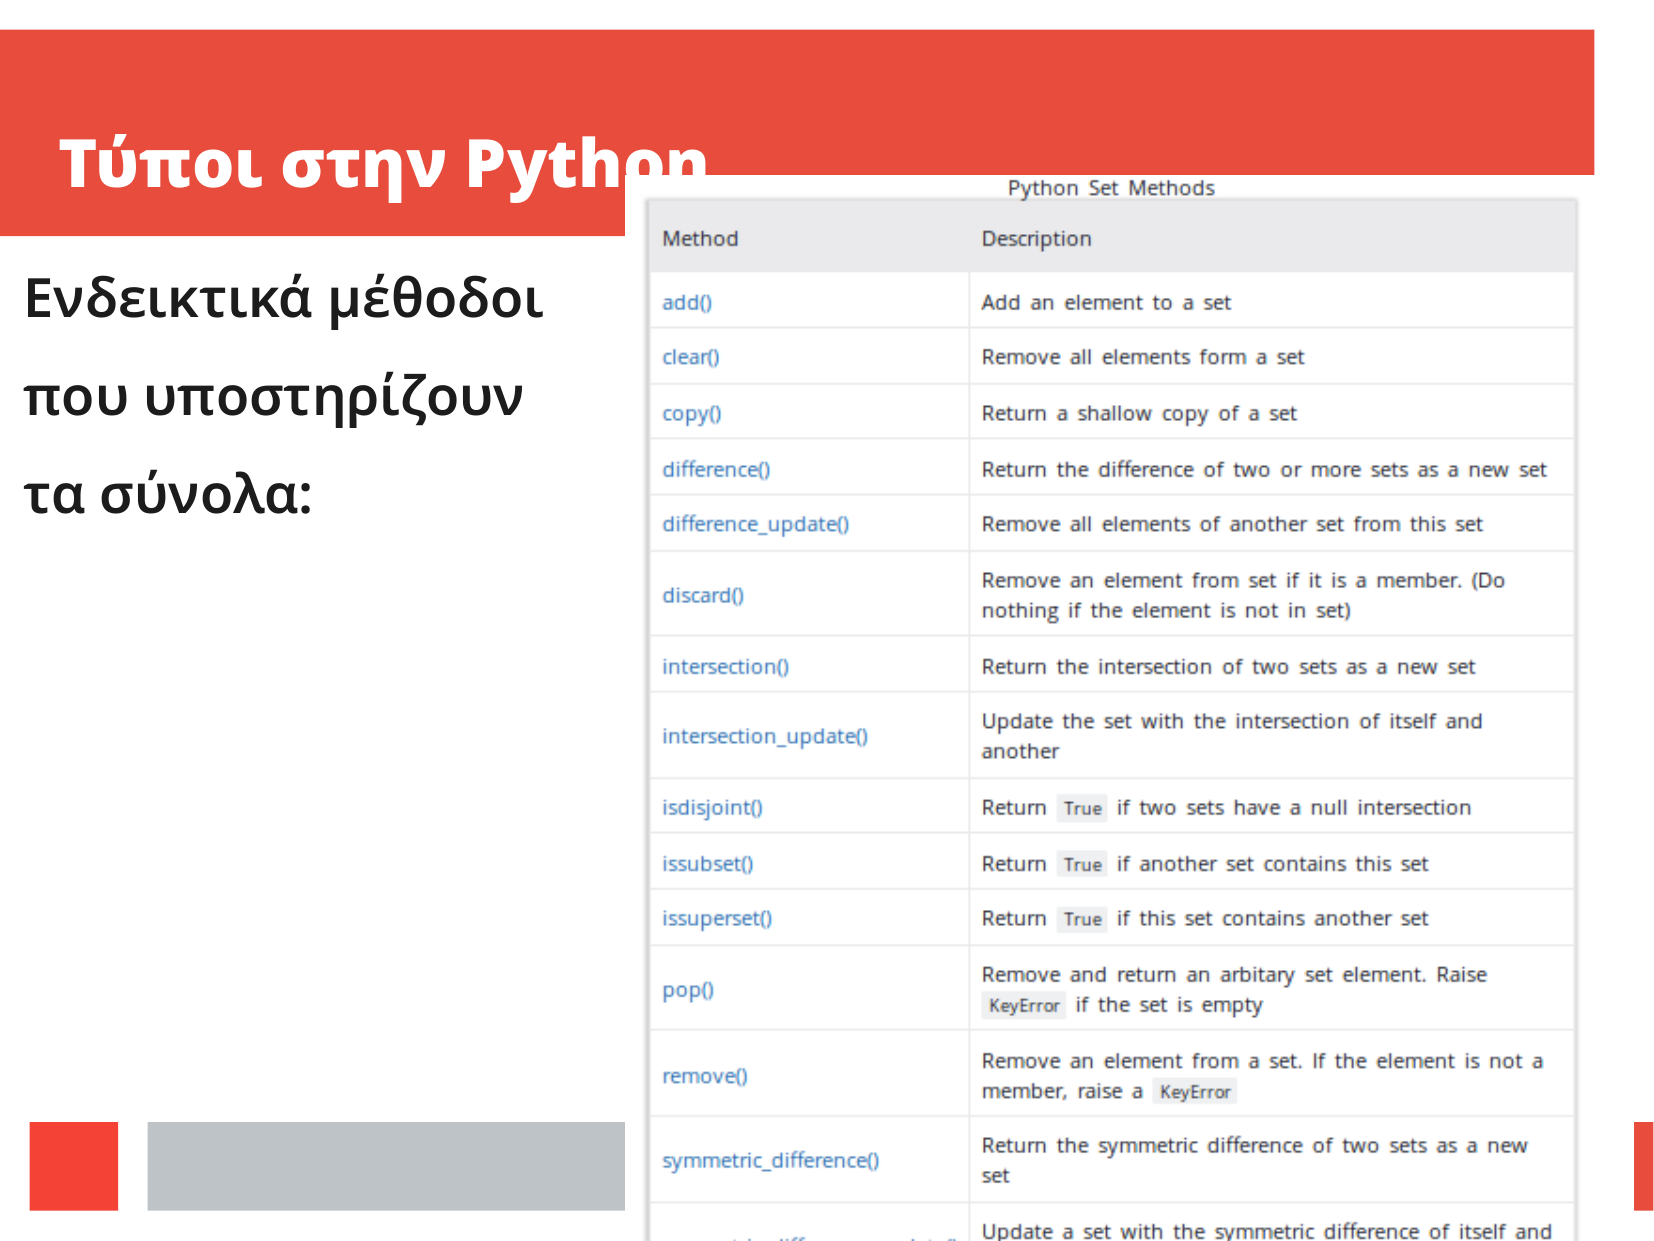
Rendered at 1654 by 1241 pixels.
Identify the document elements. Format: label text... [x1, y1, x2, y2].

list Ενδεικτικά μέθοδοι που υποστηρίζουν τα σύνολα: [23, 259, 625, 1093]
picture [625, 175, 1634, 1241]
title Τύποι στην Python [59, 59, 1595, 207]
